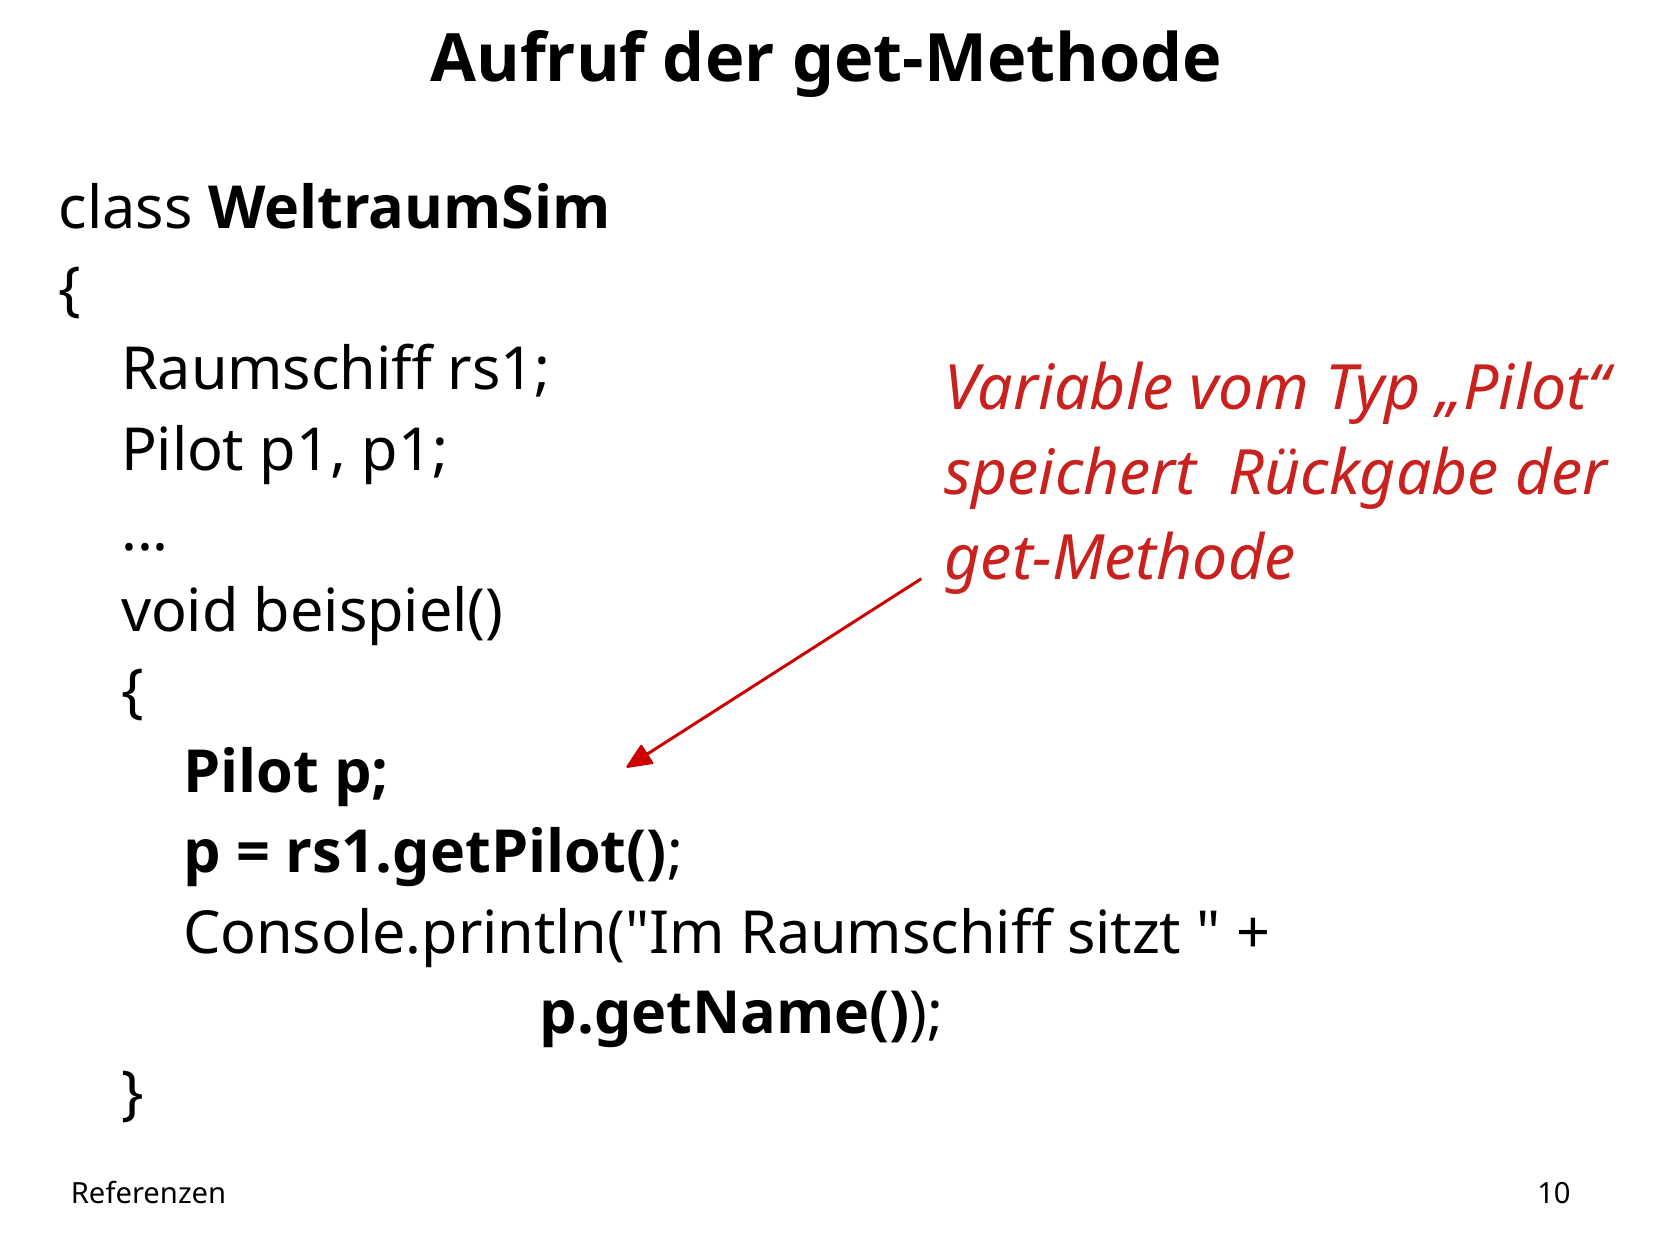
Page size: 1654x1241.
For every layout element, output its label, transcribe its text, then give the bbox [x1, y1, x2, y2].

list class WeltraumSim { Raumschiff rs1; Pilot p1, p1; ... void beispiel() { Pilot p; p = rs1.getPilot(); Console.println("Im Raumschiff sitzt " + p.getName()); } [59, 165, 1630, 1146]
title Aufruf der get-Methode [0, 5, 1654, 107]
list Variable vom Typ „Pilot“ speichert Rückgabe der get-Methode [944, 342, 1628, 1146]
